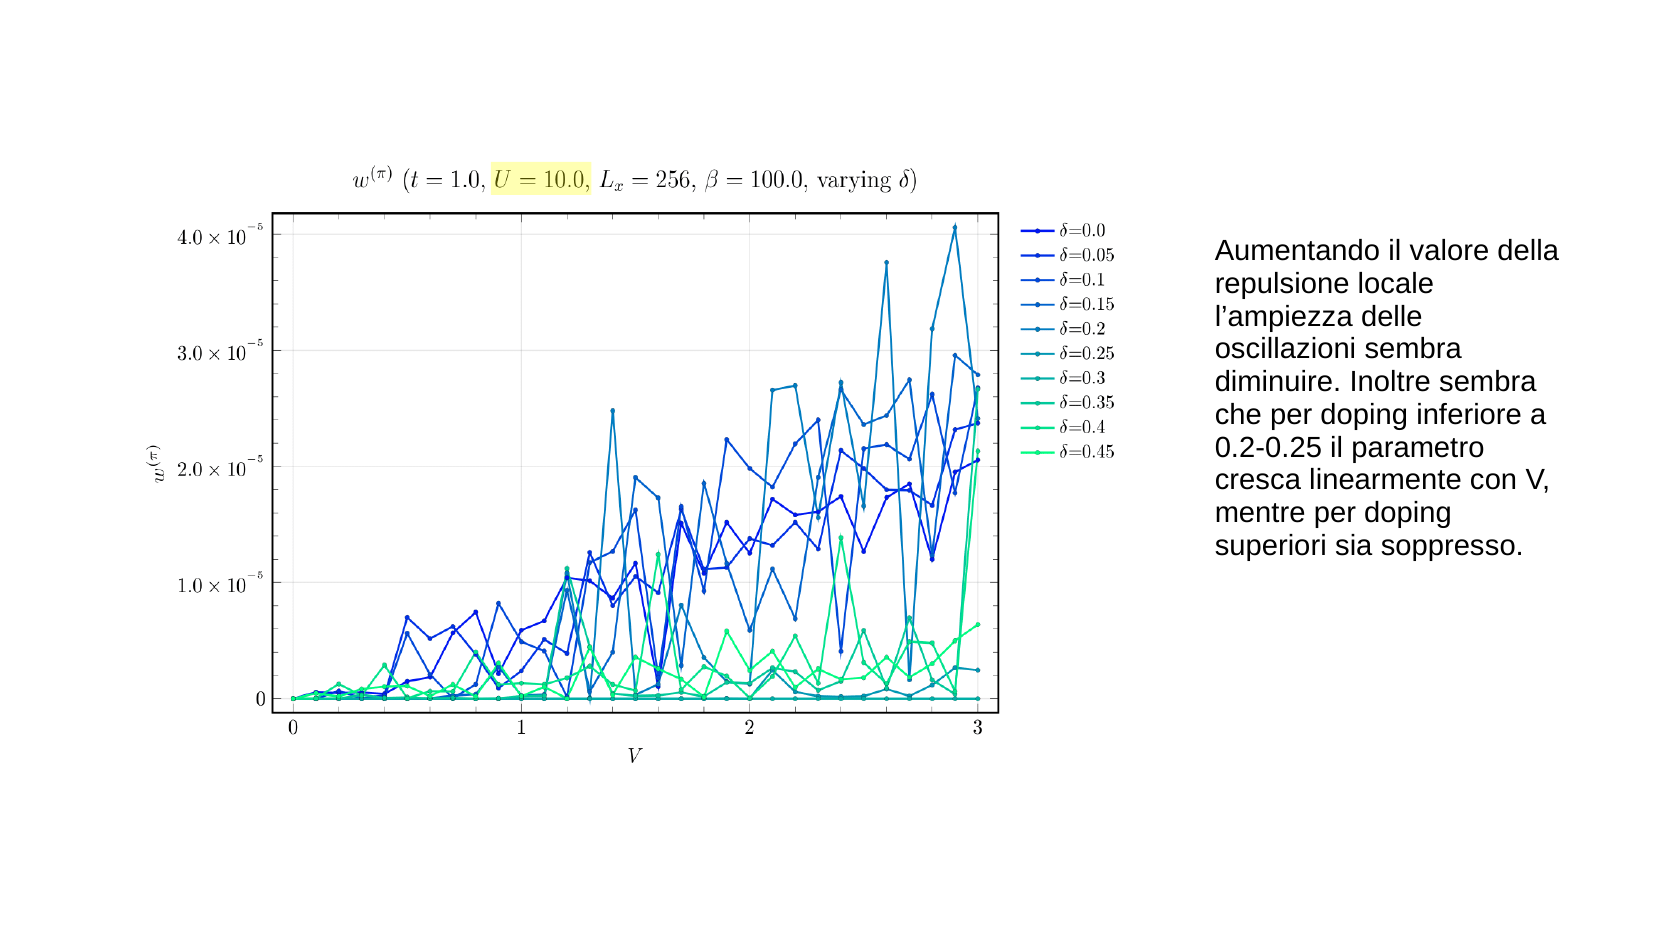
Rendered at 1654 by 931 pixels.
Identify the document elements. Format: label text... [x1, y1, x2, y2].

text_box [490, 161, 592, 195]
text_box Aumentando il valore della repulsione locale l’ampiezza delle oscillazioni sembra diminuire. Inoltre sembra che per doping inferiore a 0.2-0.25 il parametro cresca linearmente con V, mentre per doping superiori sia soppresso. [1200, 226, 1576, 713]
picture [131, 149, 1134, 778]
